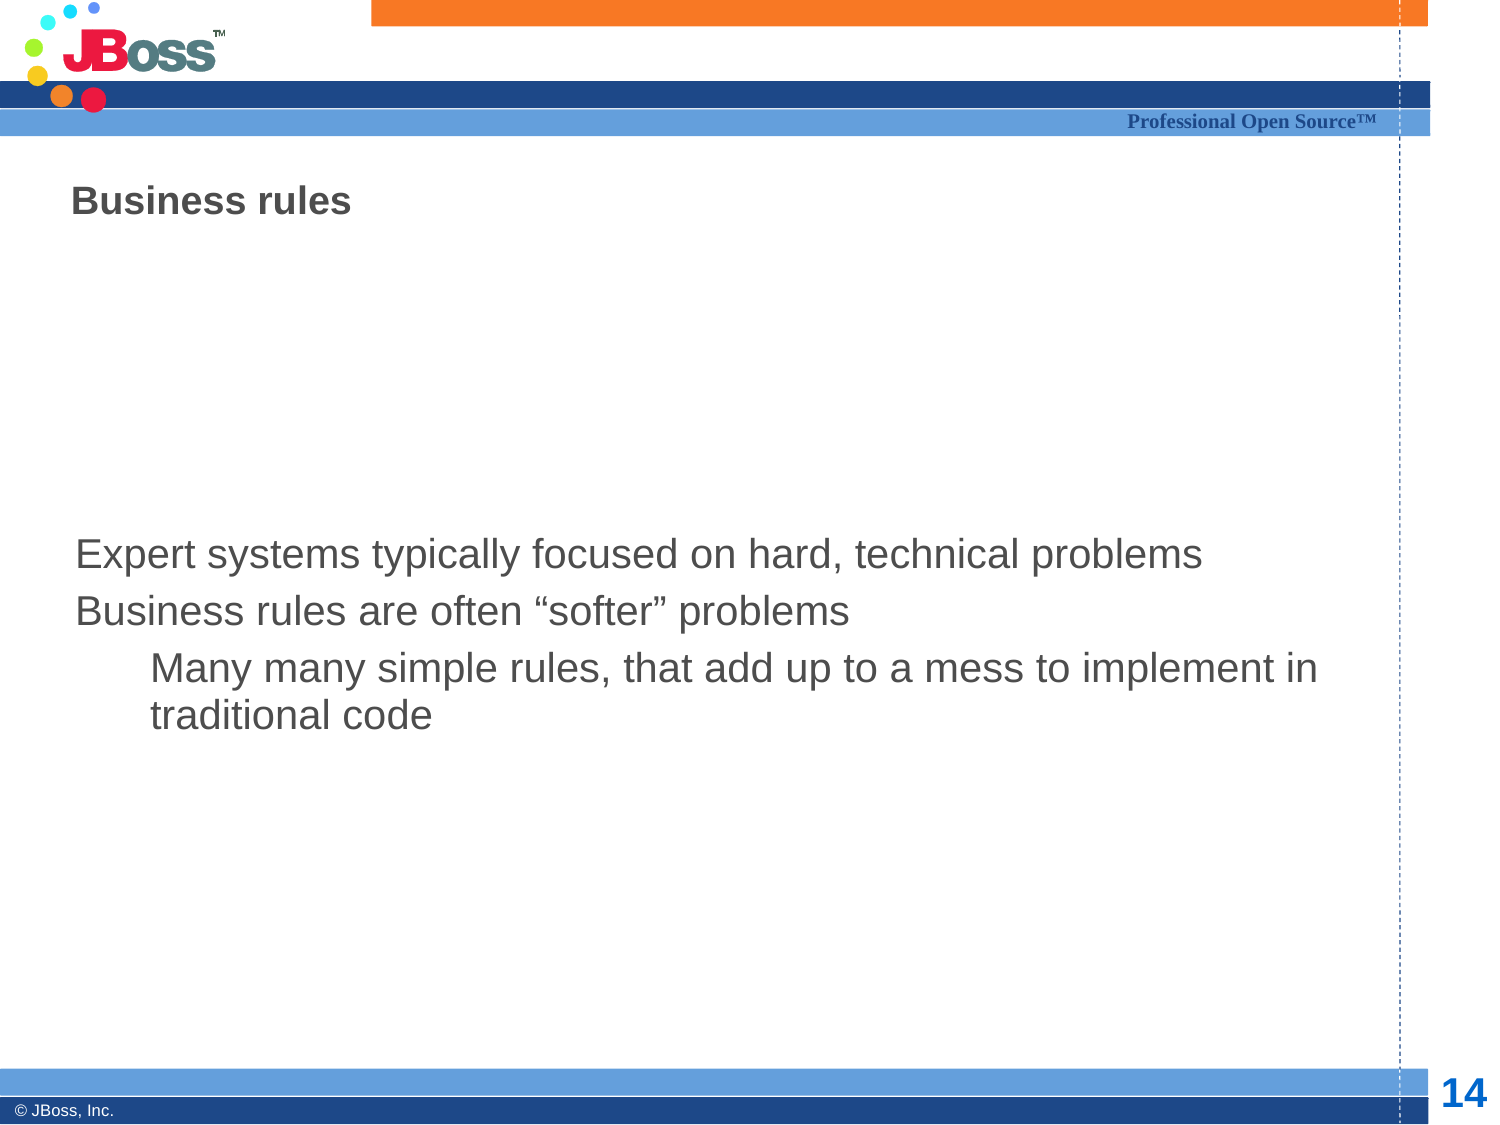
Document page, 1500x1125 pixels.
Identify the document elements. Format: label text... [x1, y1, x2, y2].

subtitle Expert systems typically focused on hard, technical problems Business rules are often “softer” problems Many many simple rules, that add up to a mess to implement in traditional code [75, 263, 1425, 1006]
title Business rules [70, 118, 1359, 284]
